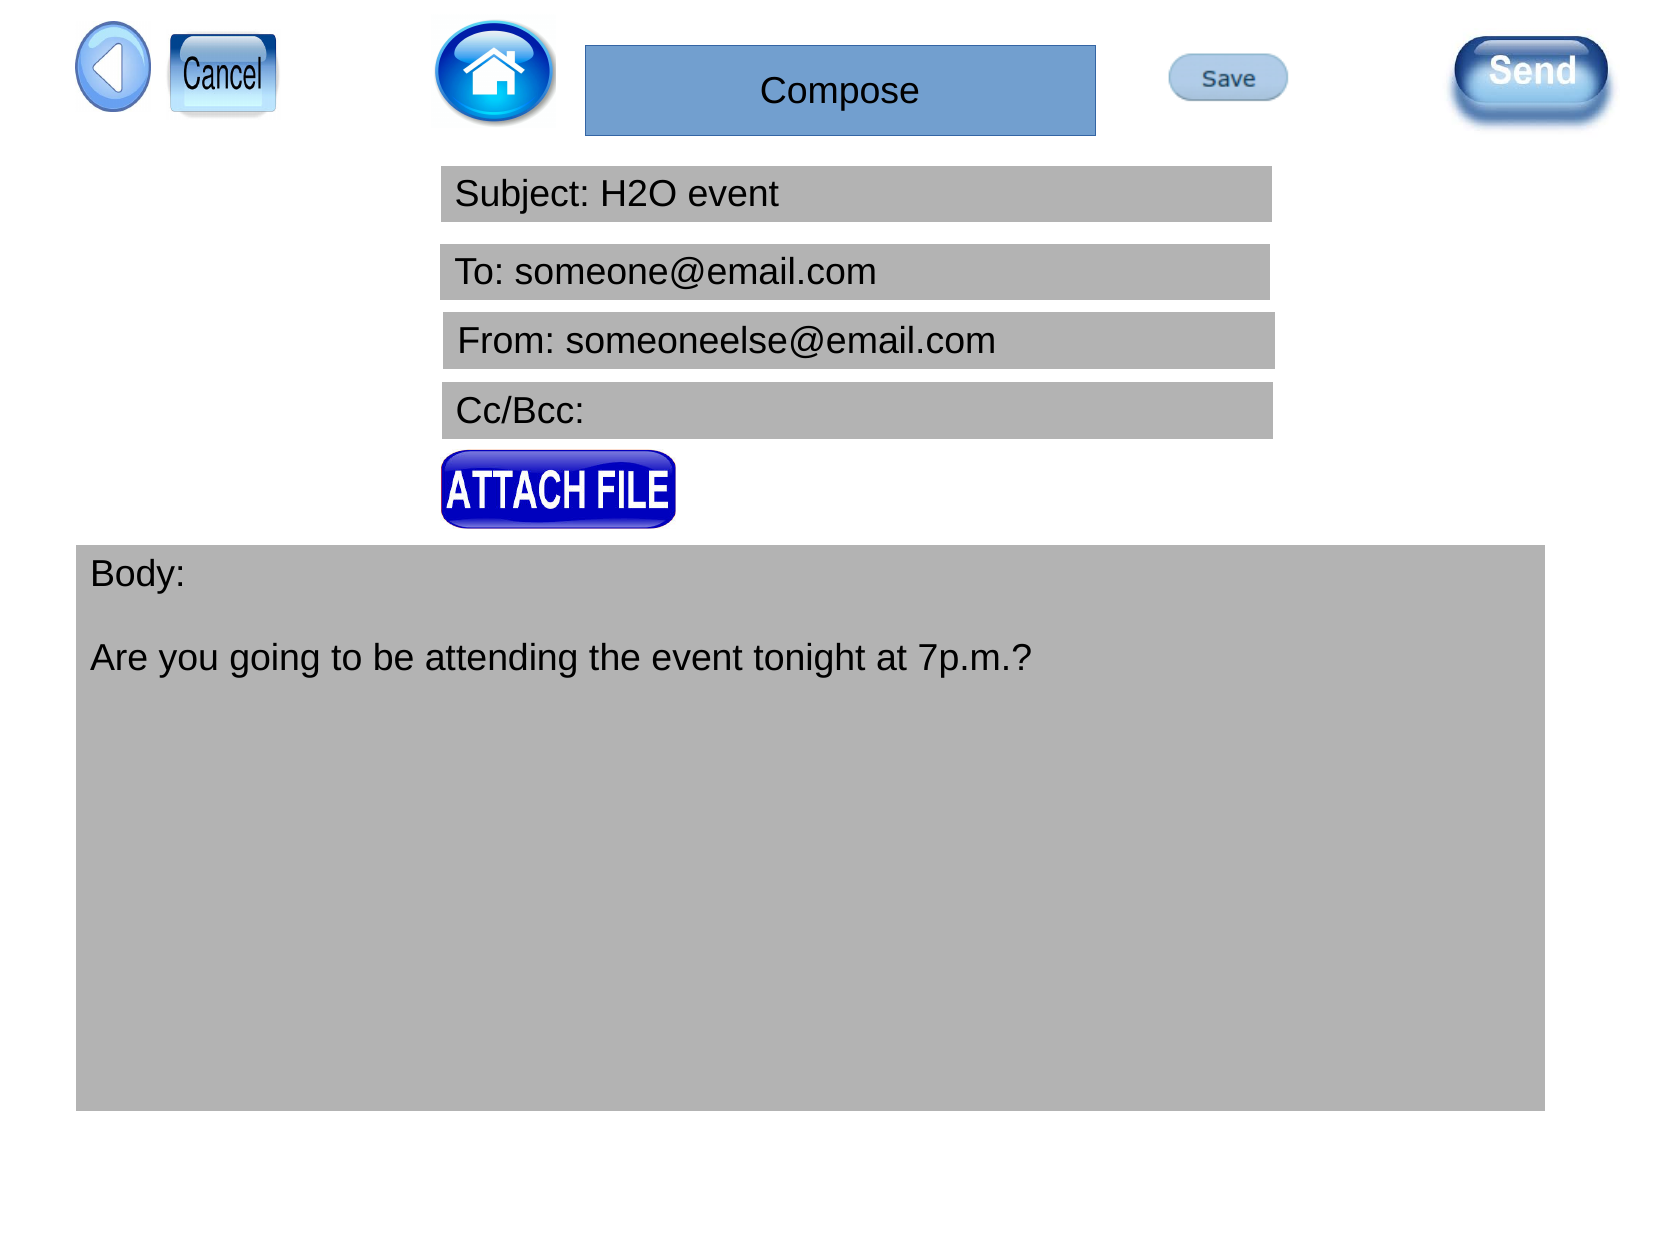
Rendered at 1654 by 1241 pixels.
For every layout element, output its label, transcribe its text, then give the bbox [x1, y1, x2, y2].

table_header From: someoneelse@email.com [443, 312, 1275, 369]
picture [440, 449, 676, 529]
table_header Body: Are you going to be attending the event tonight at 7p.m.? [76, 545, 1545, 1111]
table_header Subject: H2O event [441, 166, 1272, 222]
picture [1440, 4, 1622, 151]
picture [1141, 42, 1291, 106]
picture [165, 29, 281, 121]
table_header Cc/Bcc: [442, 382, 1273, 439]
picture [431, 14, 556, 128]
table_header To: someone@email.com [440, 244, 1270, 300]
text_box Compose [585, 45, 1096, 136]
picture [75, 21, 151, 112]
